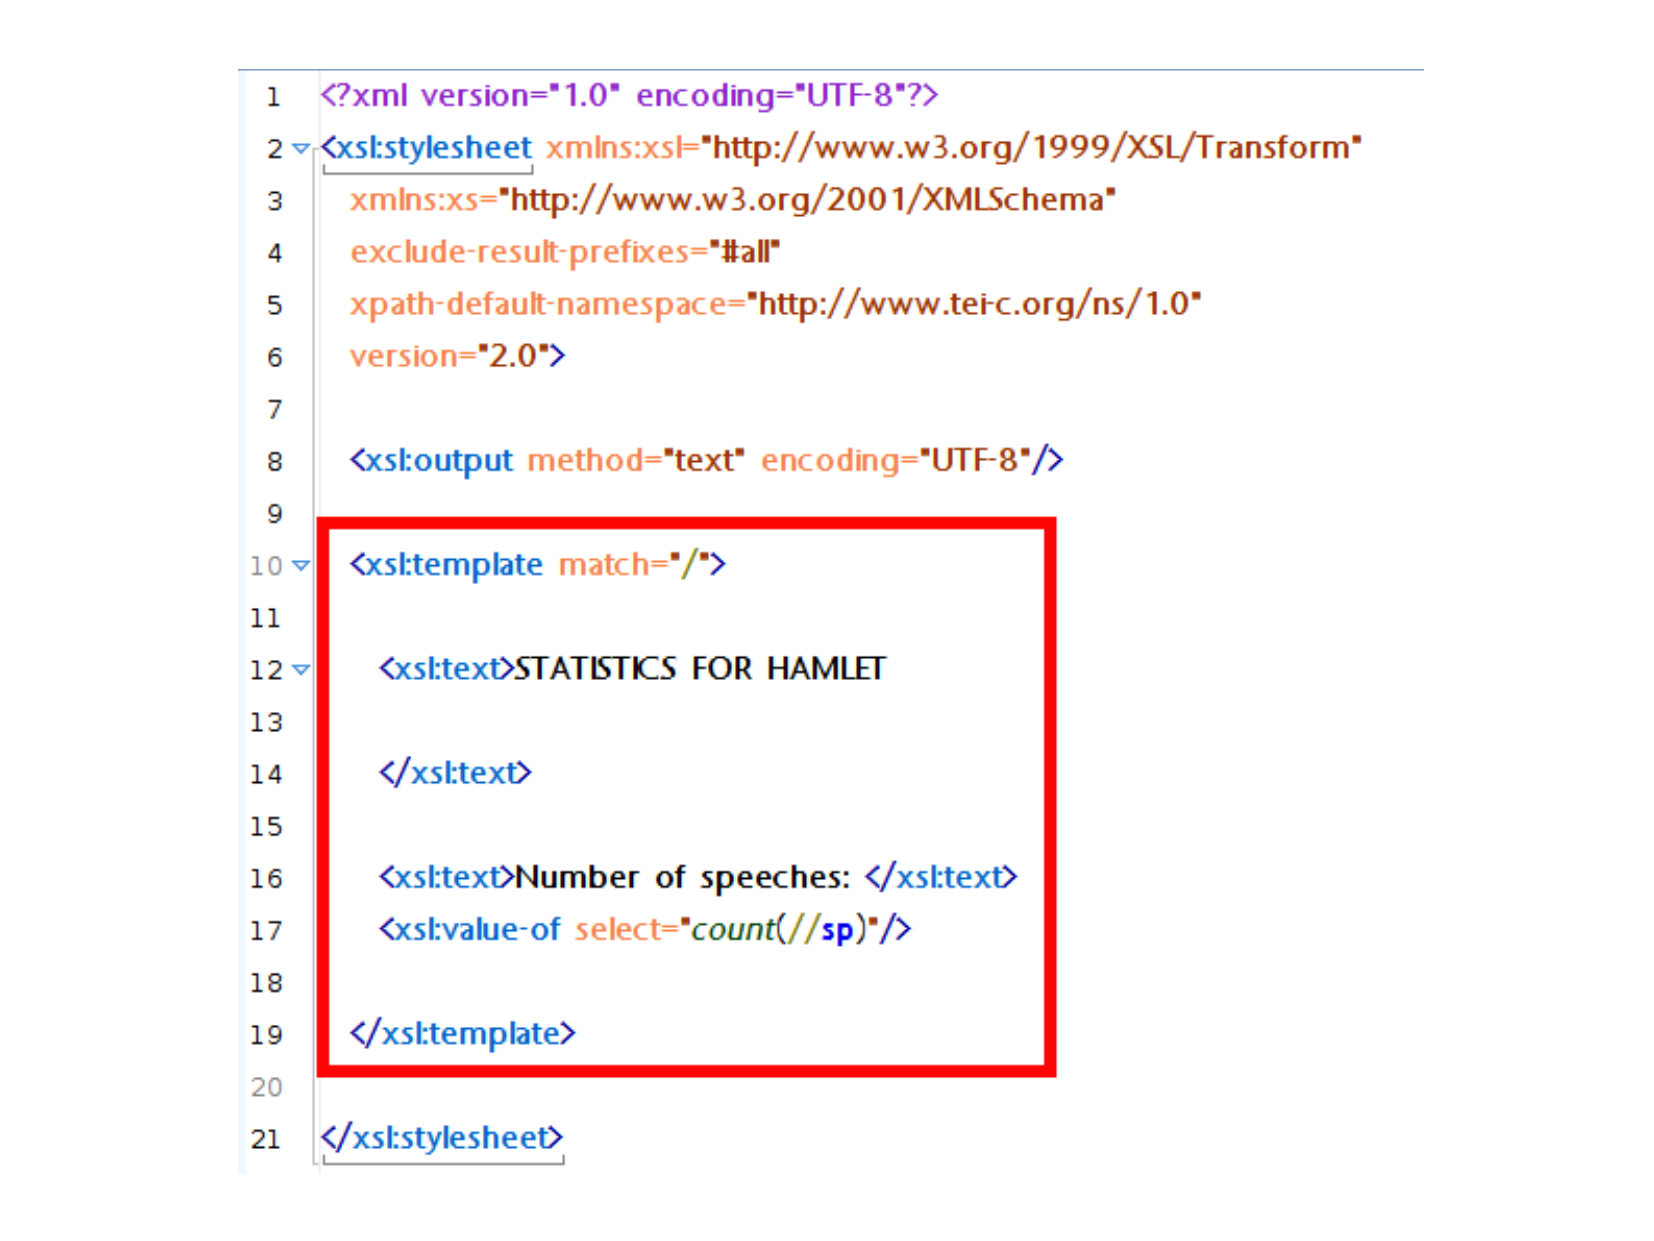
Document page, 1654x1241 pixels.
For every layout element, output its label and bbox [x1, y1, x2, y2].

picture [238, 69, 1424, 1174]
